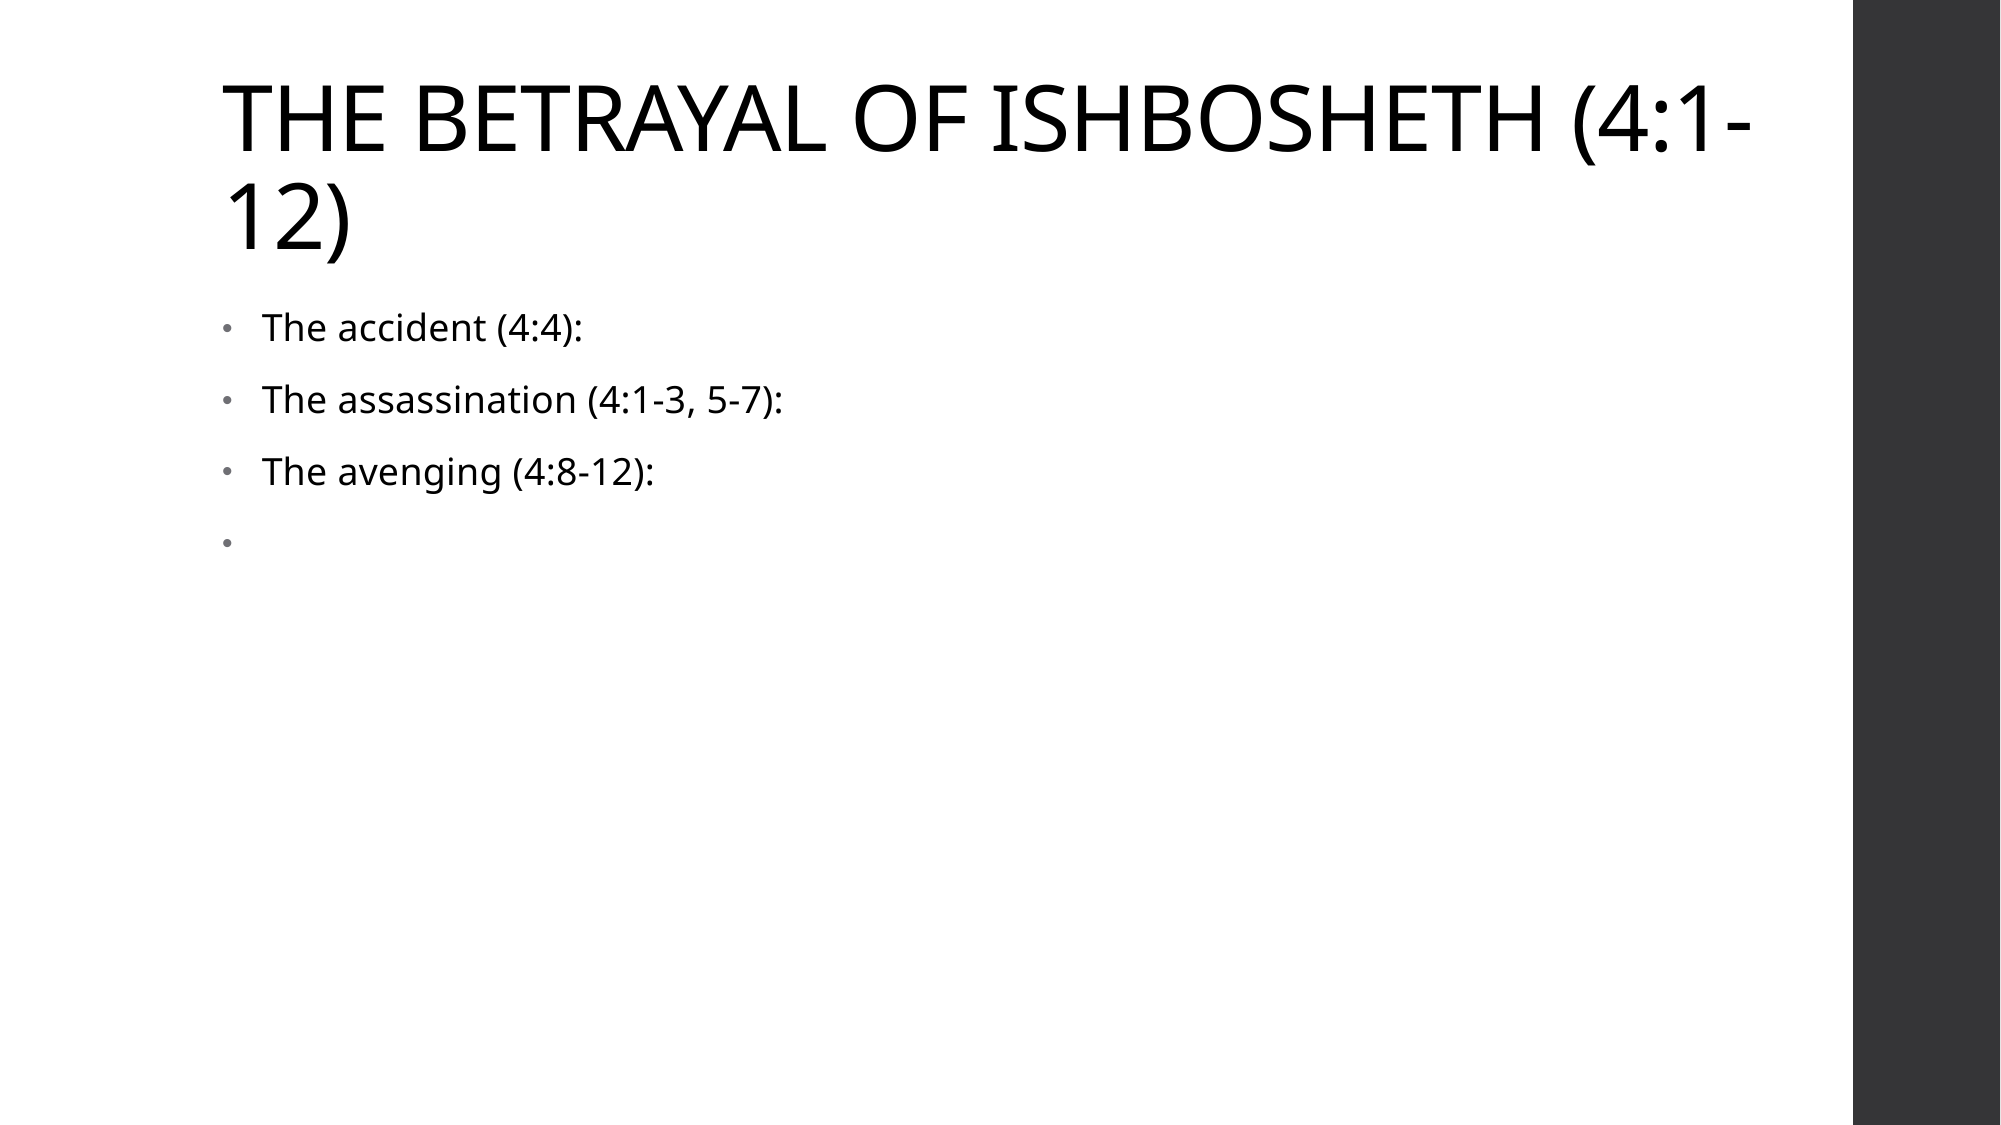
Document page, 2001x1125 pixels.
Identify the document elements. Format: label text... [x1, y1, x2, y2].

list The accident (4:4): The assassination (4:1-3, 5-7): The avenging (4:8-12): [206, 299, 1617, 1014]
title THE BETRAYAL OF ISHBOSHETH (4:1-12) [206, 60, 1797, 278]
